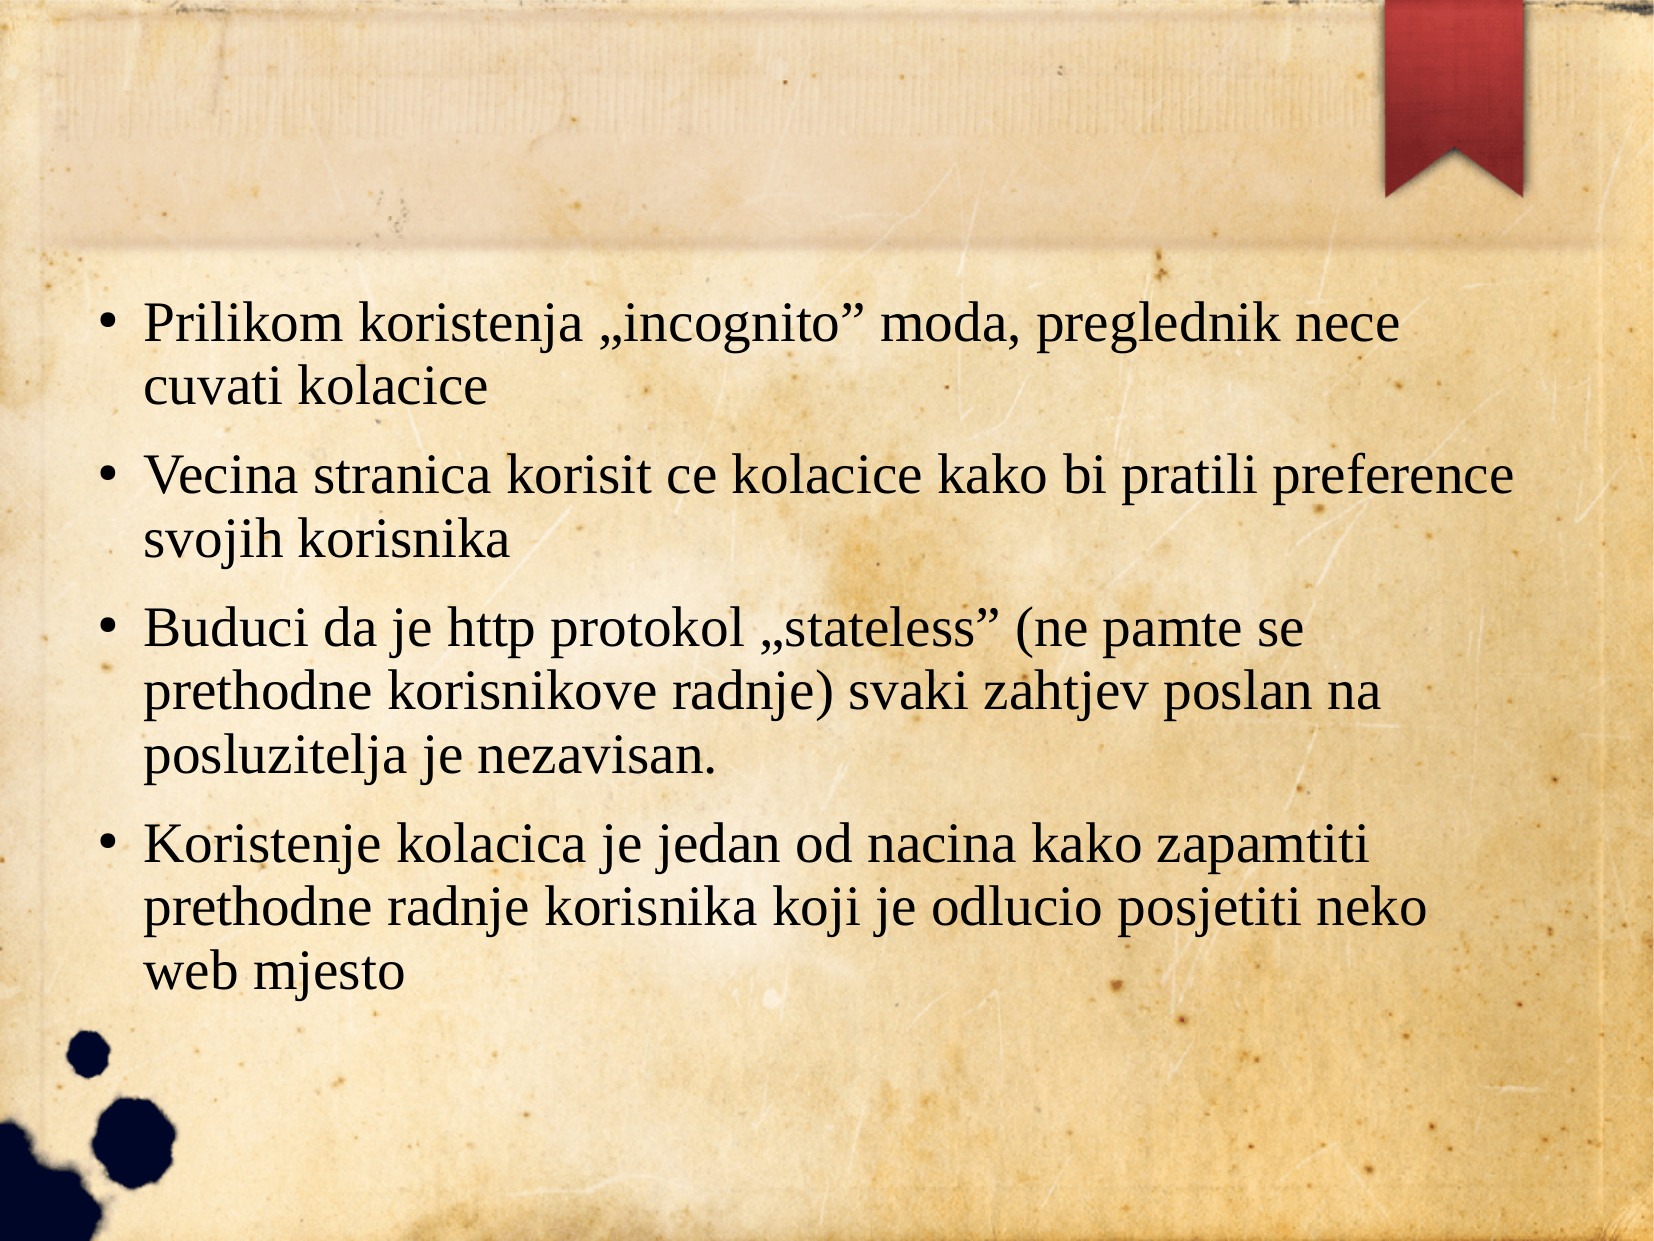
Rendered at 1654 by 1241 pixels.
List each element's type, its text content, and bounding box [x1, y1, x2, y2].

list Prilikom koristenja „incognito” moda, preglednik nece cuvati kolacice Vecina stranica korisit ce kolacice kako bi pratili preference svojih korisnika Buduci da je http protokol „stateless” (ne pamte se prethodne korisnikove radnje) svaki zahtjev poslan na posluzitelja je nezavisan. Koristenje kolacica je jedan od nacina kako zapamtiti prethodne radnje korisnika koji je odlucio posjetiti neko web mjesto [82, 290, 1538, 1010]
picture [0, 0, 1654, 1241]
